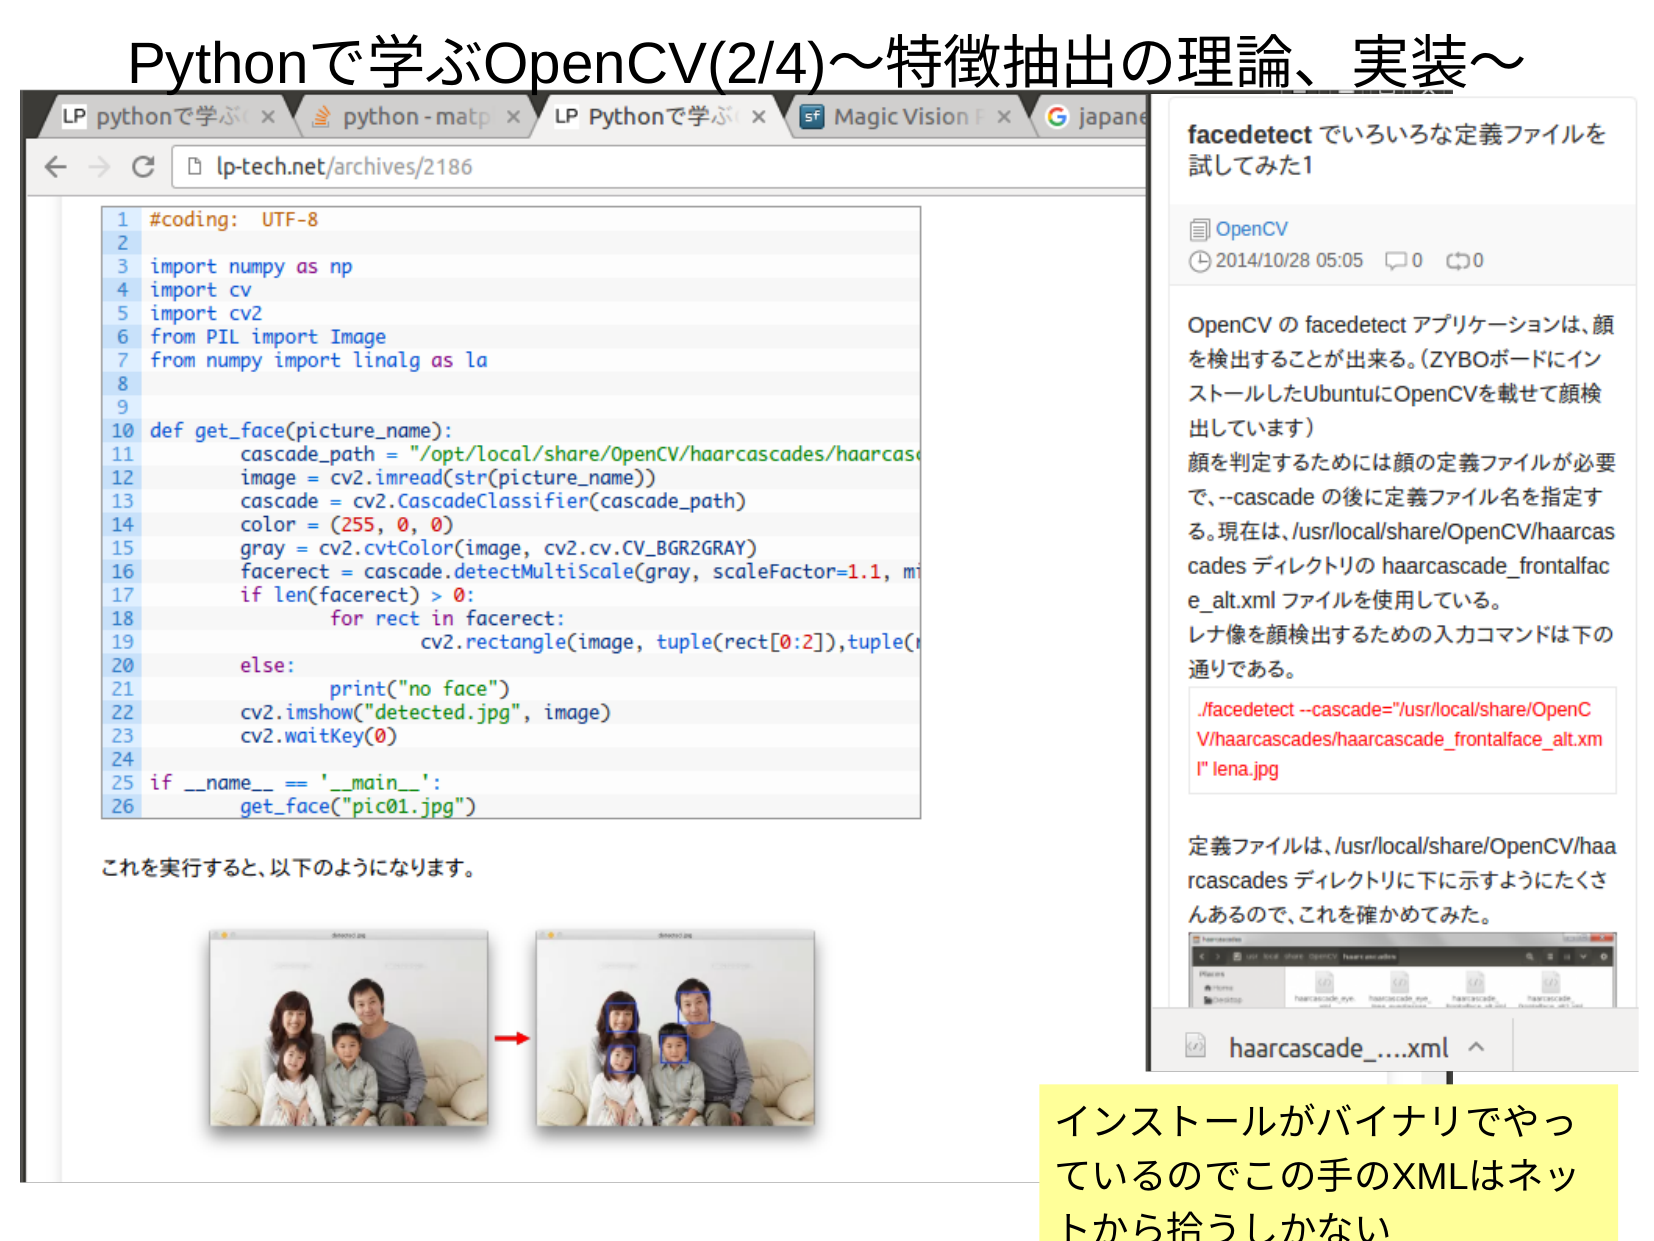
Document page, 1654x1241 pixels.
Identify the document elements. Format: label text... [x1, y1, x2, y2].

picture [20, 70, 1639, 1203]
text_box インストールがバイナリでやっているのでこの手のXMLはネットから拾うしかない [1039, 1084, 1619, 1217]
title Pythonで学ぶOpenCV(2/4)〜特徴抽出の理論、実装〜 [82, 0, 1571, 162]
